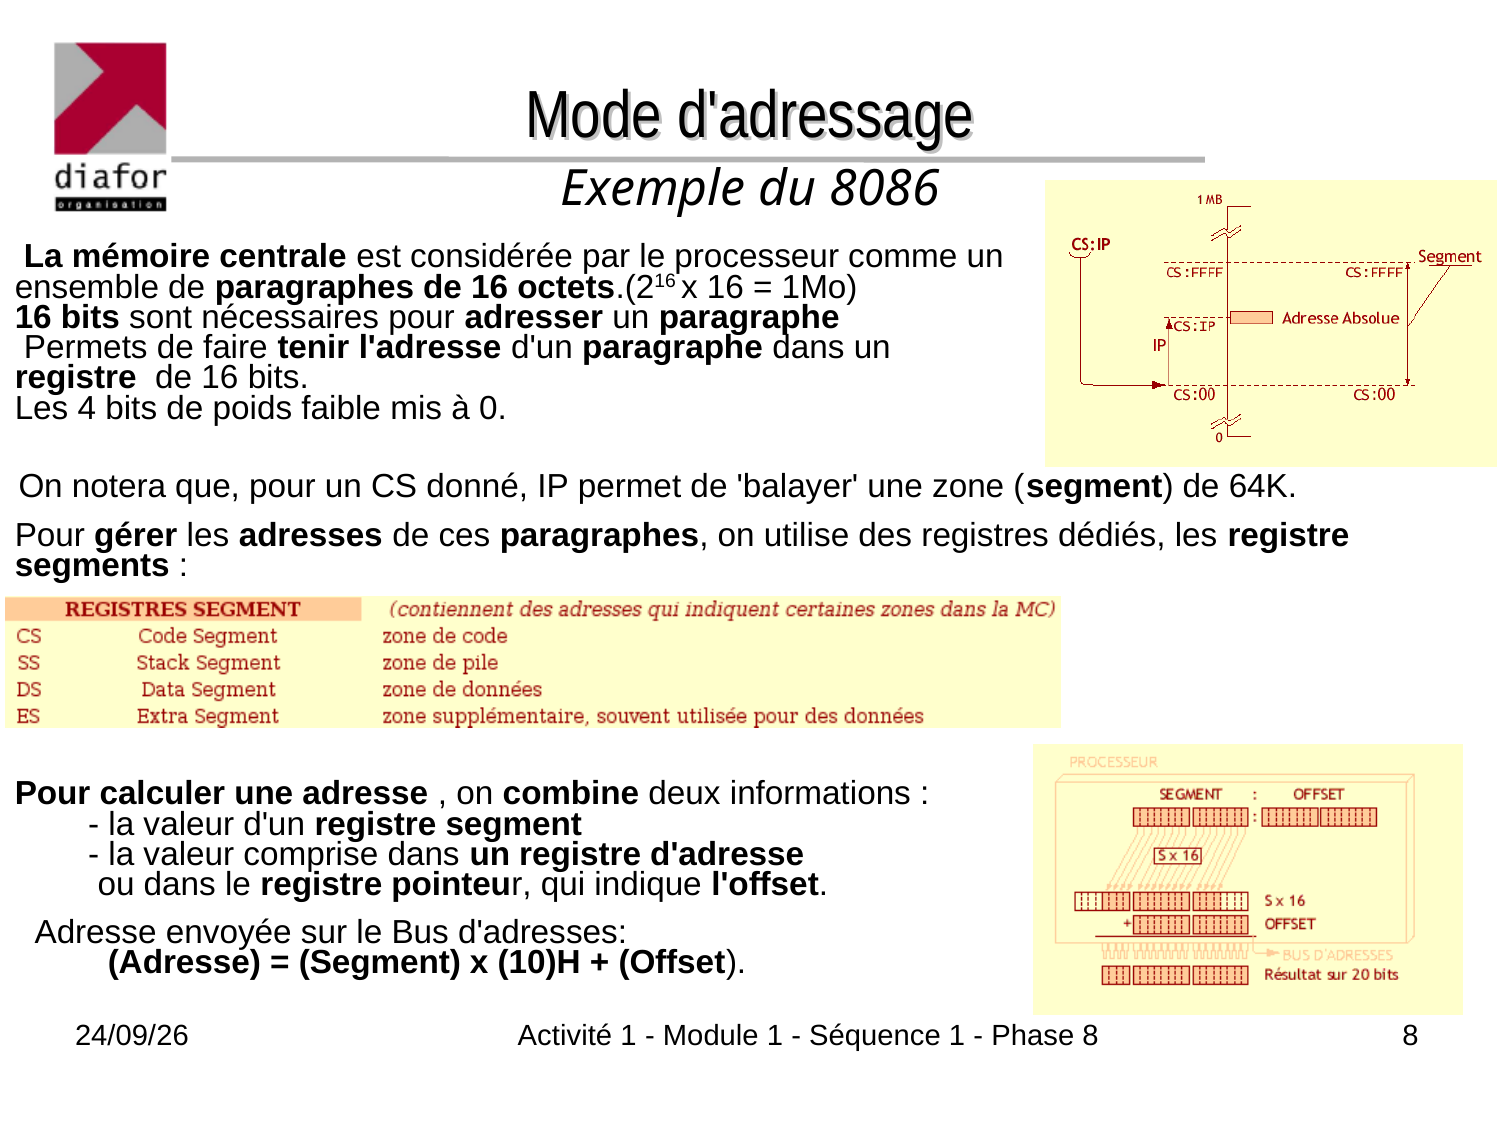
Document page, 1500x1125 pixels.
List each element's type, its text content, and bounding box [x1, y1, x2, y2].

picture [53, 42, 168, 213]
text_box Pour gérer les adresses de ces paragraphes, on utilise des registres dédiés, les registre segments : [0, 515, 1500, 591]
title Mode d'adressage Exemple du 8086 [75, 45, 1426, 250]
text_box Pour calculer une adresse , on combine deux informations : - la valeur d'un registre segment - la valeur comprise dans un registre d'adresse ou dans le registre pointeur, qui indique l'offset. [0, 773, 945, 910]
picture [1033, 744, 1463, 1015]
picture [1045, 180, 1497, 467]
text_box Adresse envoyée sur le Bus d'adresses: (Adresse) = (Segment) x (10)H + (Offset). [19, 911, 975, 988]
text_box La mémoire centrale est considérée par le processeur comme un ensemble de paragraphes de 16 octets.(216 x 16 = 1Mo)‏ 16 bits sont nécessaires pour adresser un paragraphe Permets de faire tenir l'adresse d'un paragraphe dans un registre de 16 bits. Les 4 bits de poids faible mis à 0. [0, 236, 1034, 433]
picture [5, 596, 1061, 728]
text_box On notera que, pour un CS donné, IP permet de 'balayer' une zone (segment) de 64K. [3, 466, 1322, 512]
